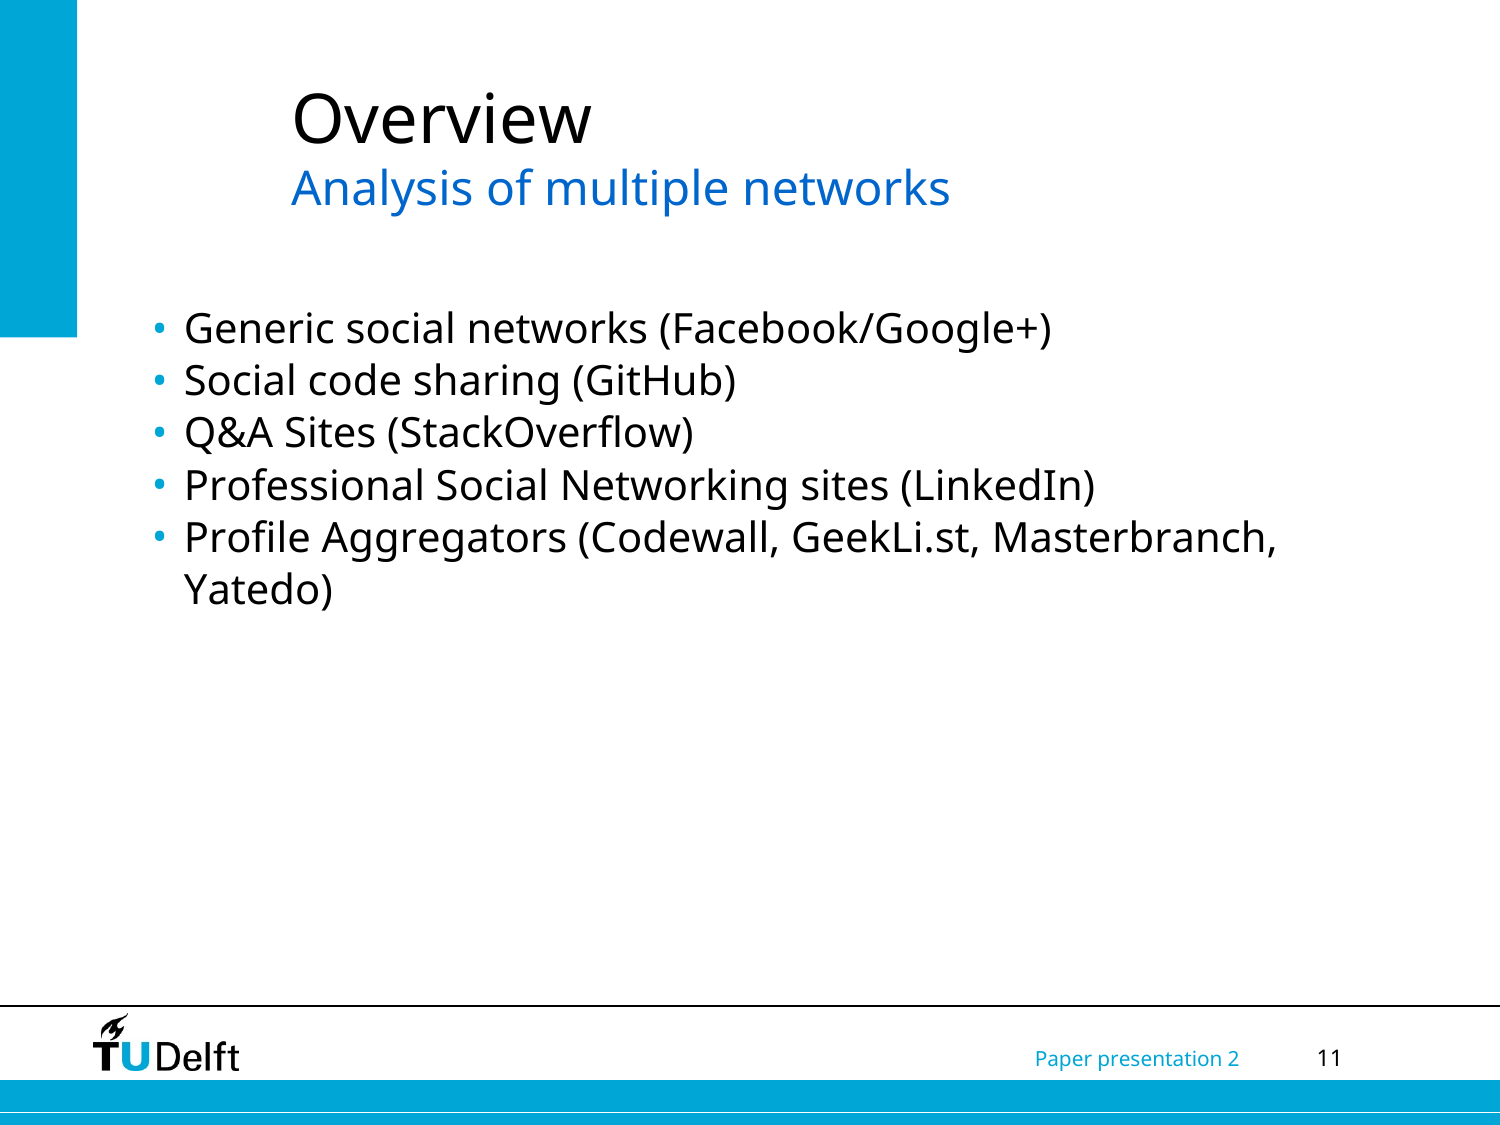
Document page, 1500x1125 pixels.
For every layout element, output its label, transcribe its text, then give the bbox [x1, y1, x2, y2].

picture [93, 1013, 239, 1071]
title Overview Analysis of multiple networks [150, 74, 1326, 280]
list Generic social networks (Facebook/Google+) Social code sharing (GitHub) Q&A Sites (StackOverflow) Professional Social Networking sites (LinkedIn) Profile Aggregators (Codewall, GeekLi.st, Masterbranch, Yatedo) [151, 299, 1323, 953]
